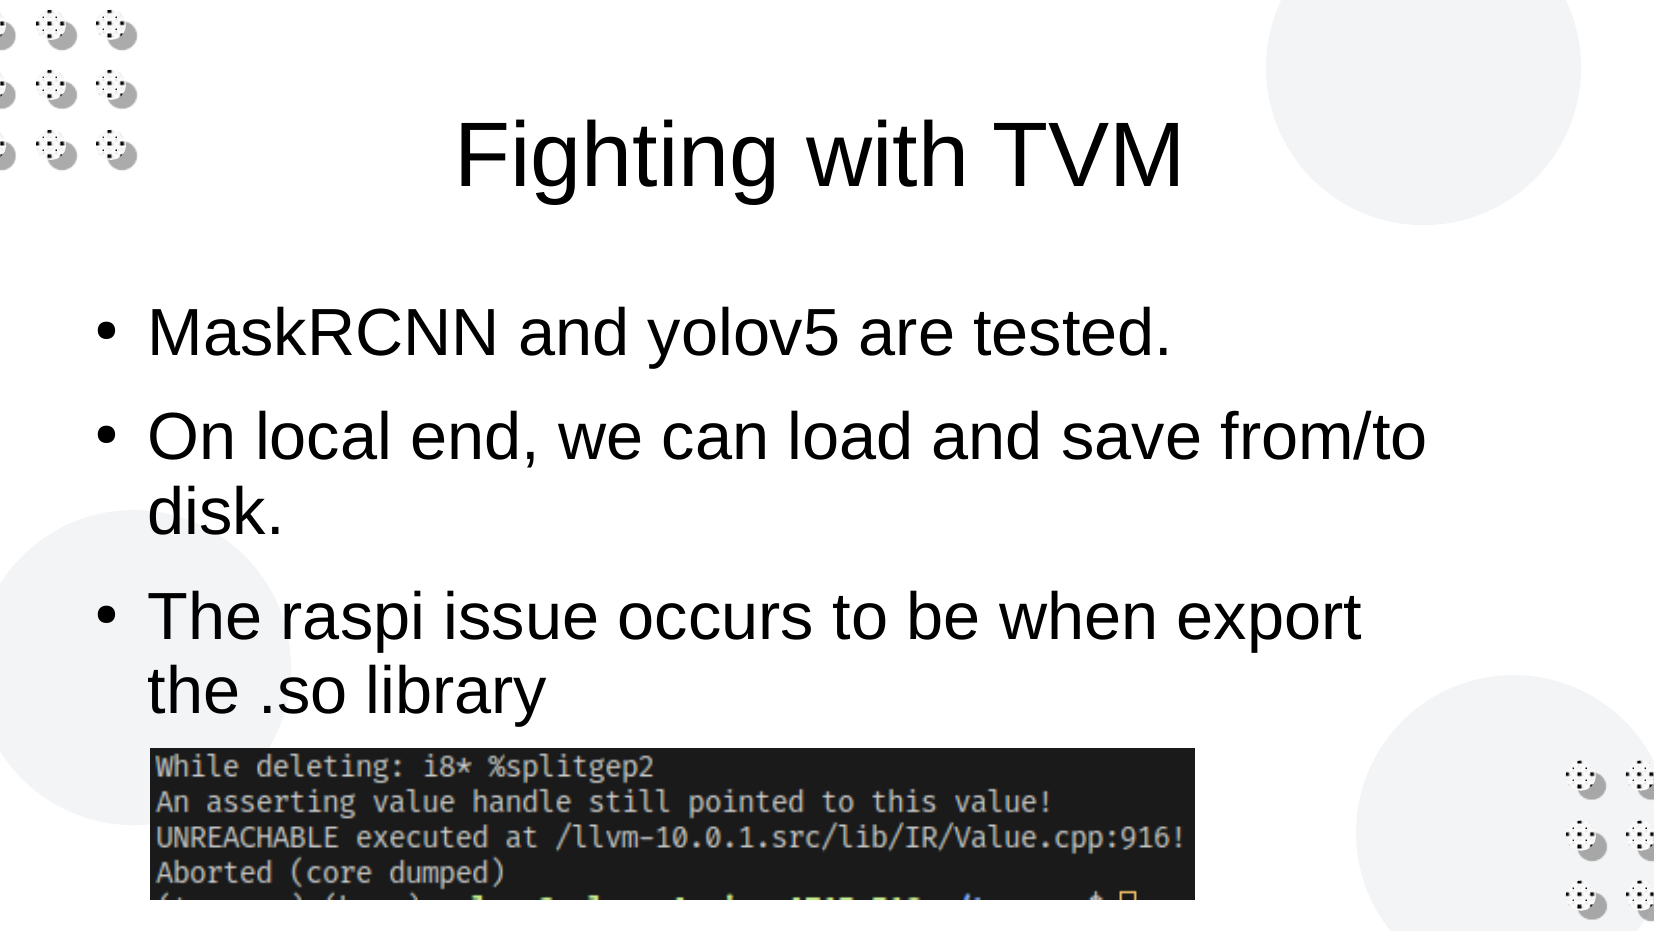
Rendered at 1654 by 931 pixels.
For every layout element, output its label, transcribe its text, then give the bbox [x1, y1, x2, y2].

title Fighting with TVM [76, 76, 1565, 233]
picture [35, 69, 66, 100]
picture [1625, 820, 1654, 851]
picture [1565, 880, 1596, 911]
picture [35, 9, 66, 40]
list MaskRCNN and yolov5 are tested. On local end, we can load and save from/to disk. The raspi issue occurs to be when export the .so library [76, 295, 1565, 835]
picture [1625, 880, 1654, 911]
picture [0, 12, 6, 37]
picture [98, 69, 123, 76]
picture [1565, 760, 1596, 791]
picture [150, 748, 1195, 901]
picture [1625, 760, 1654, 791]
picture [1565, 820, 1596, 851]
picture [35, 129, 67, 160]
picture [0, 132, 7, 157]
picture [95, 9, 126, 40]
picture [0, 72, 6, 97]
